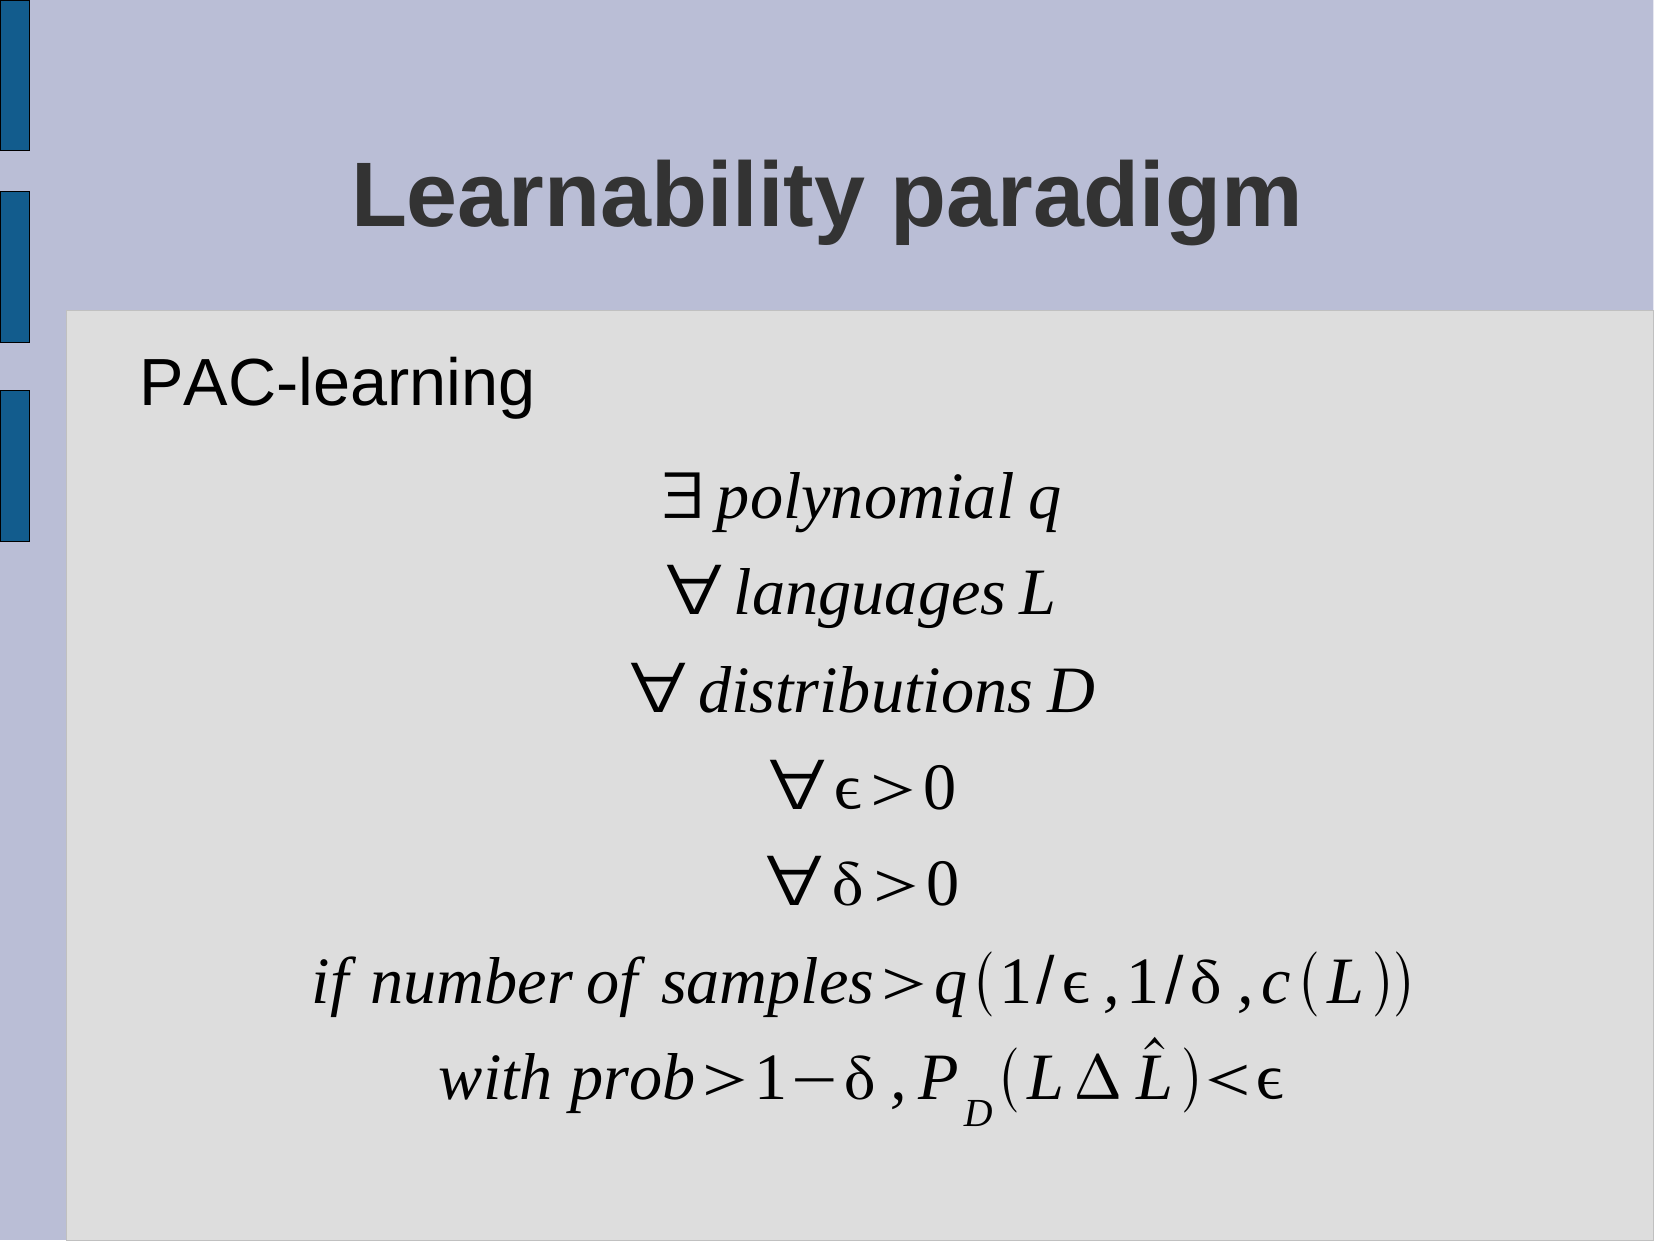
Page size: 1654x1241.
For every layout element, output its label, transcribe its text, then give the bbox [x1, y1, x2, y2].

title Learnability paradigm [121, 91, 1534, 299]
list PAC-learning [121, 344, 1534, 1127]
chart [305, 443, 1421, 1137]
